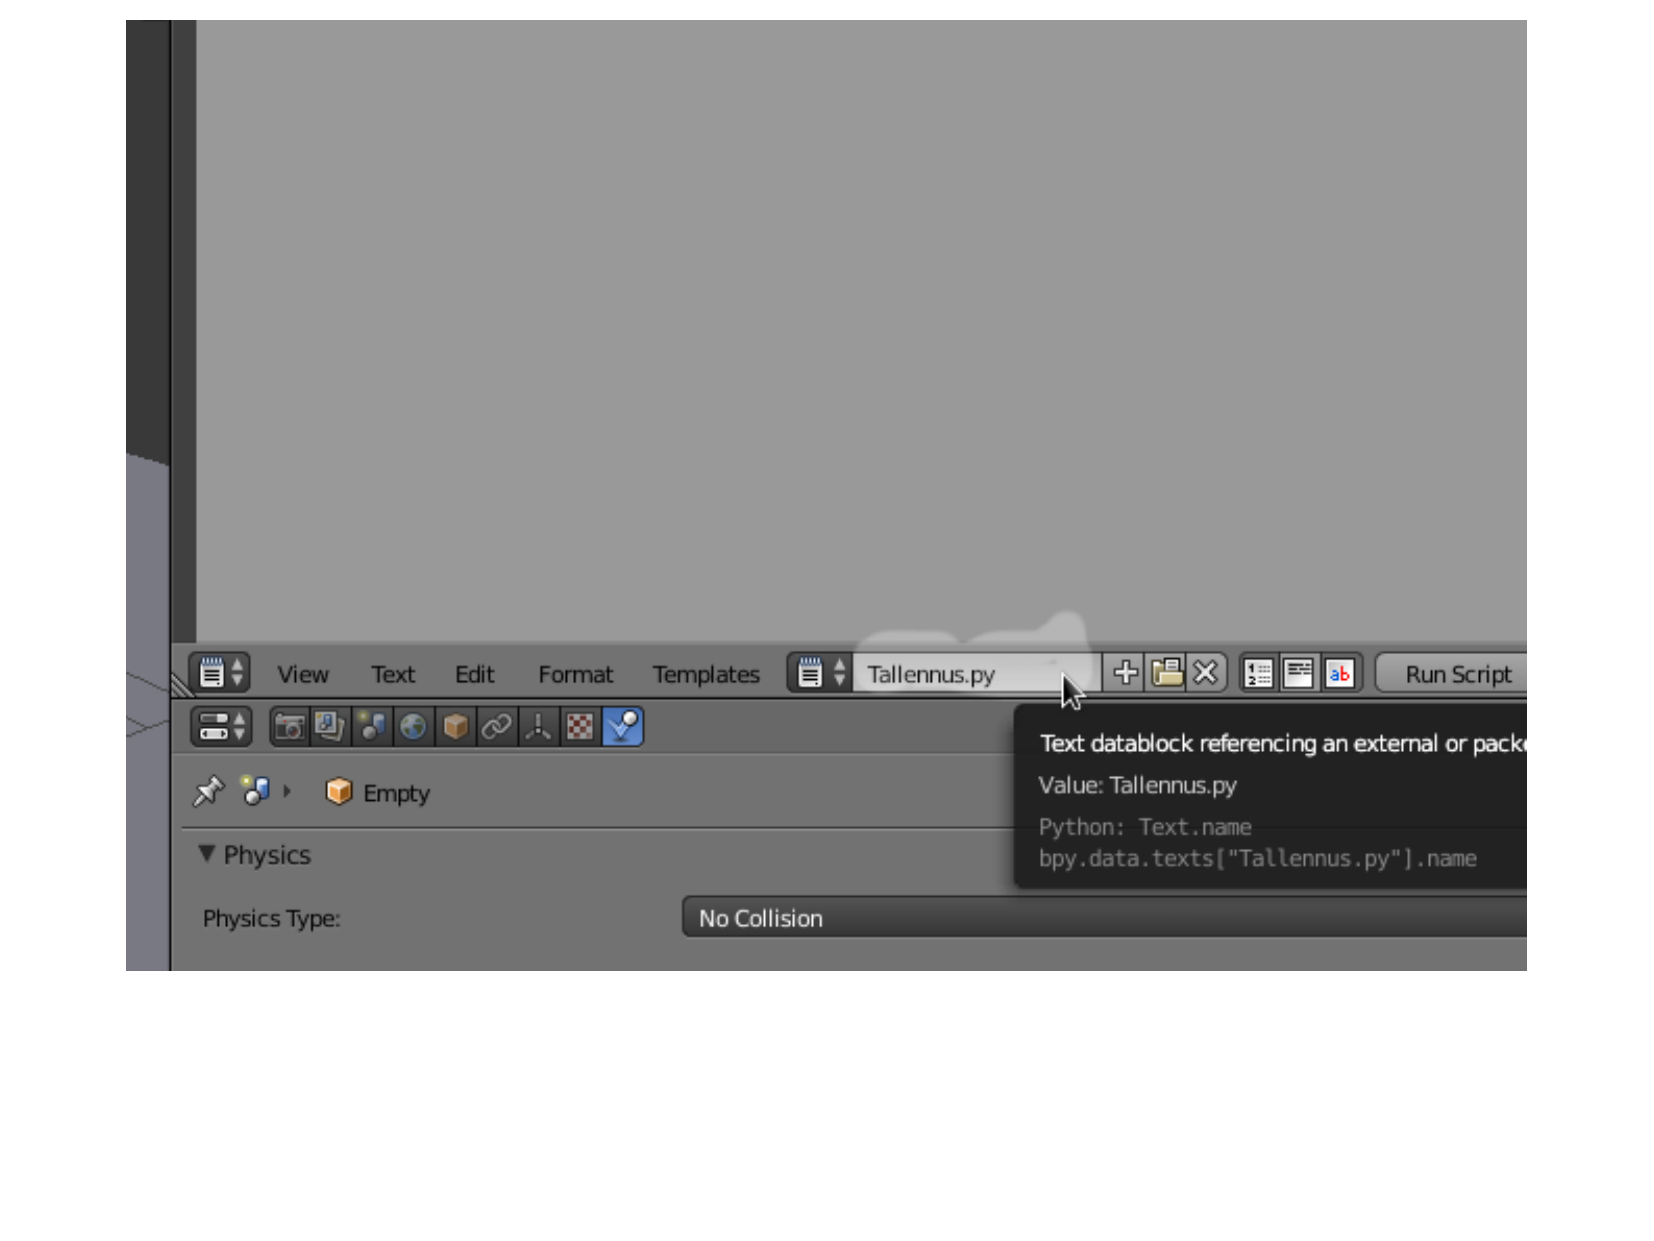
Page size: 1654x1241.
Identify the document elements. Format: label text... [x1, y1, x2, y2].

subtitle <TallennusPy> [82, 49, 1571, 1010]
picture [126, 20, 1527, 971]
